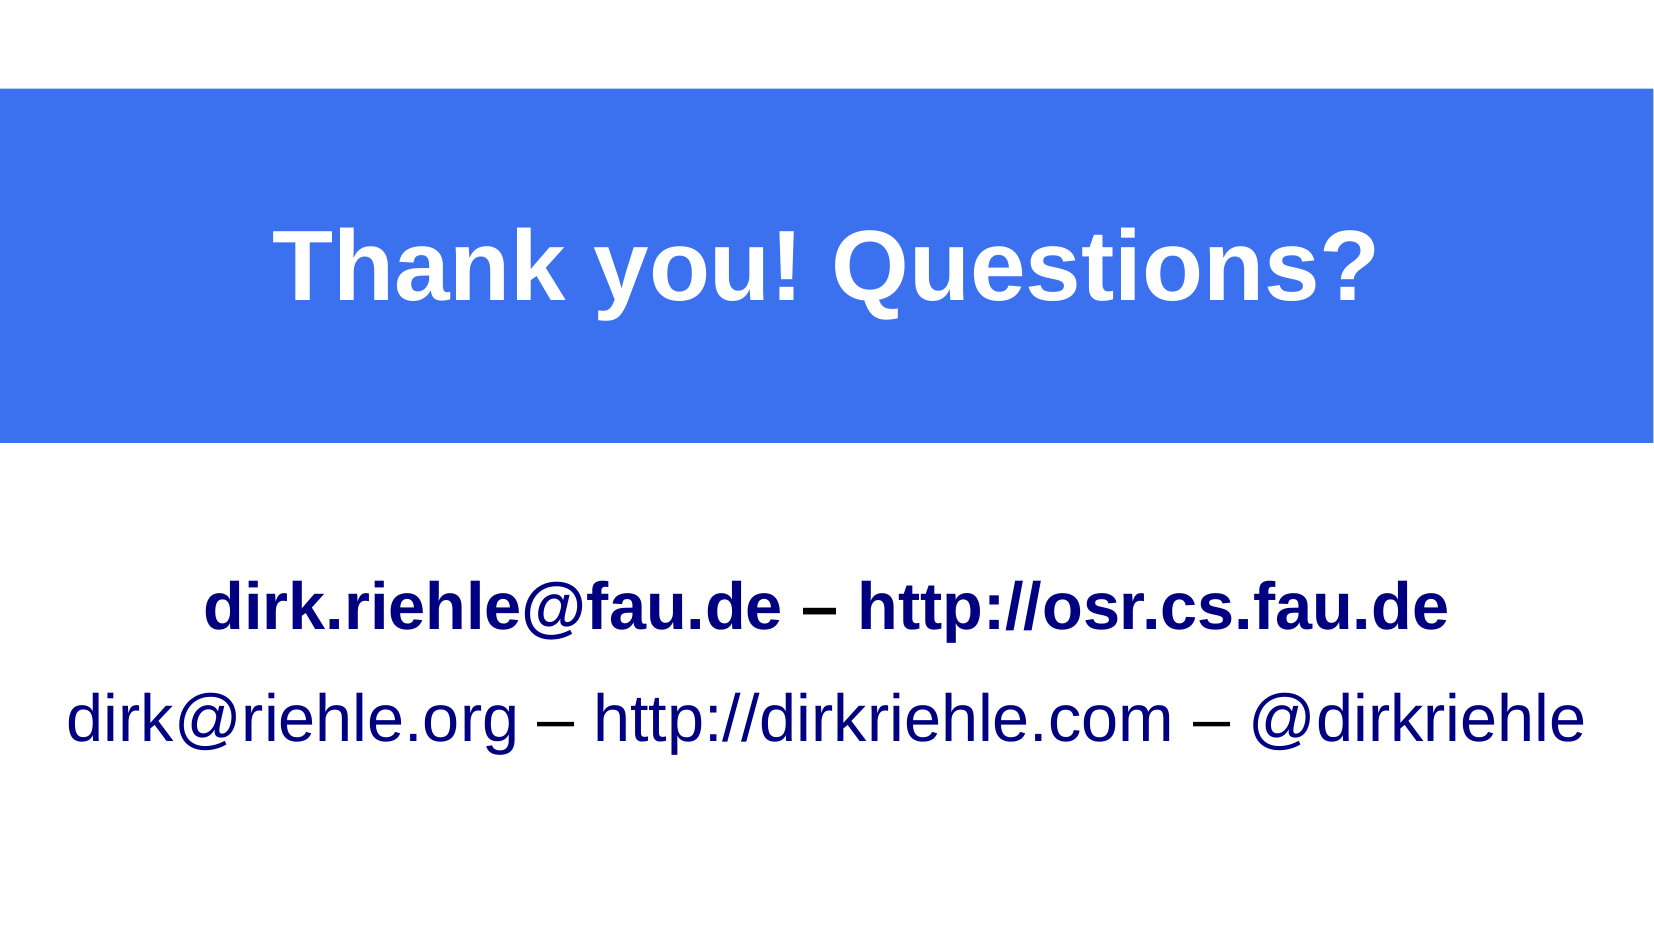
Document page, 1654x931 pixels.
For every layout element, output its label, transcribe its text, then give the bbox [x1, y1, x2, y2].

title Thank you! Questions? [0, 88, 1654, 443]
subtitle dirk.riehle@fau.de – http://osr.cs.fau.de dirk@riehle.org – http://dirkriehle.com – @dirkriehle [29, 472, 1625, 886]
